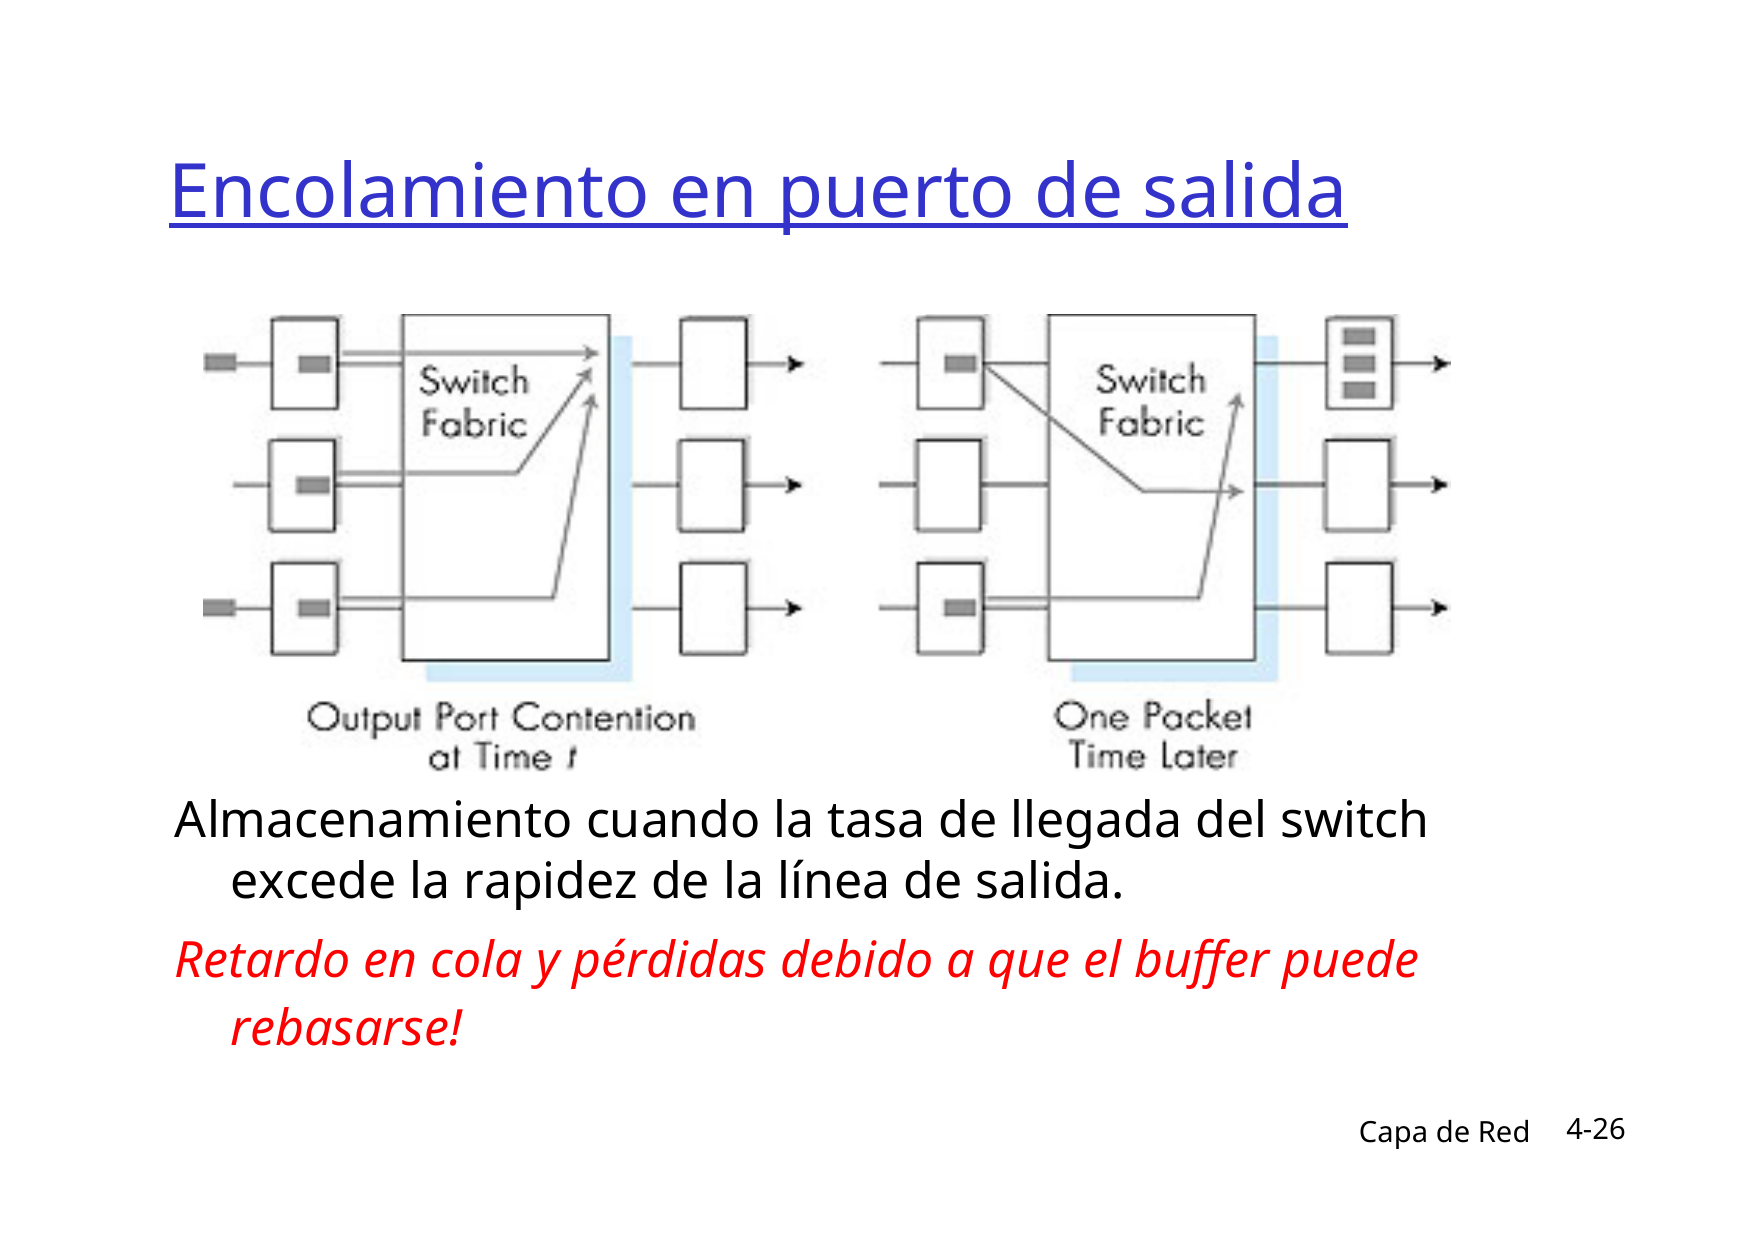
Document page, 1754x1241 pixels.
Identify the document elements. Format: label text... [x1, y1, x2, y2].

title Encolamiento en puerto de salida [154, 95, 1546, 284]
picture [203, 314, 1451, 780]
list Almacenamiento cuando la tasa de llegada del switch excede la rapidez de la línea de salida. Retardo en cola y pérdidas debido a que el buffer puede rebasarse! [160, 780, 1552, 1085]
